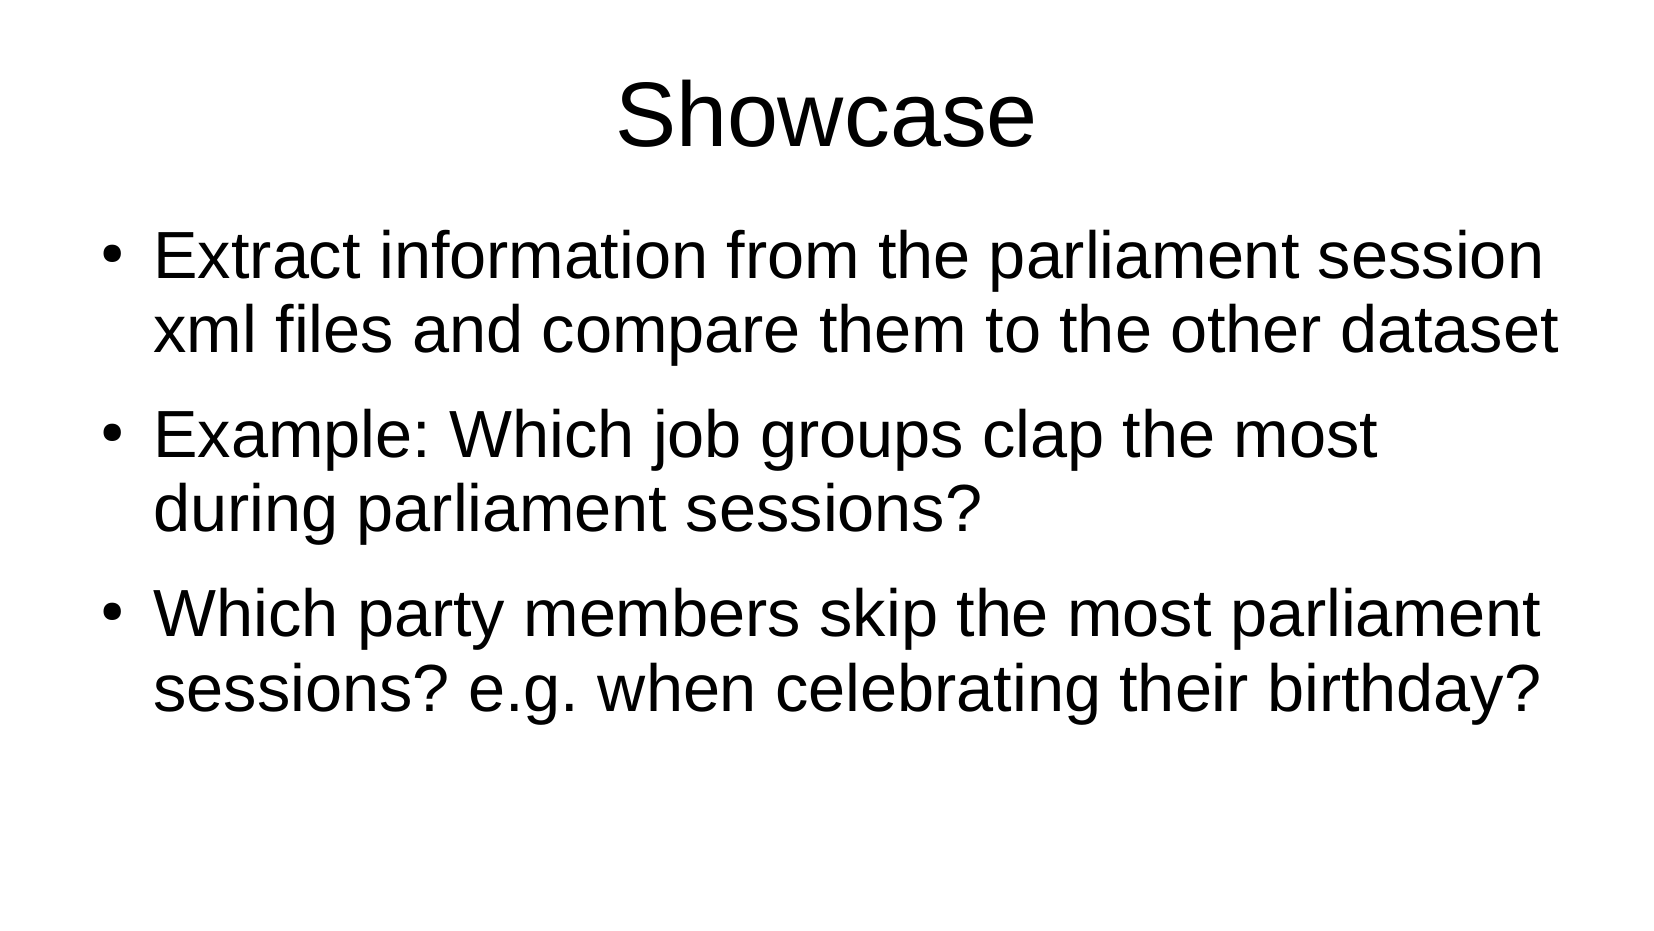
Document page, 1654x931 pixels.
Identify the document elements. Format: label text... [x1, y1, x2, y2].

title Showcase [82, 37, 1571, 193]
list Extract information from the parliament session xml files and compare them to the other dataset Example: Which job groups clap the most during parliament sessions? Which party members skip the most parliament sessions? e.g. when celebrating their birthday? [82, 217, 1571, 758]
